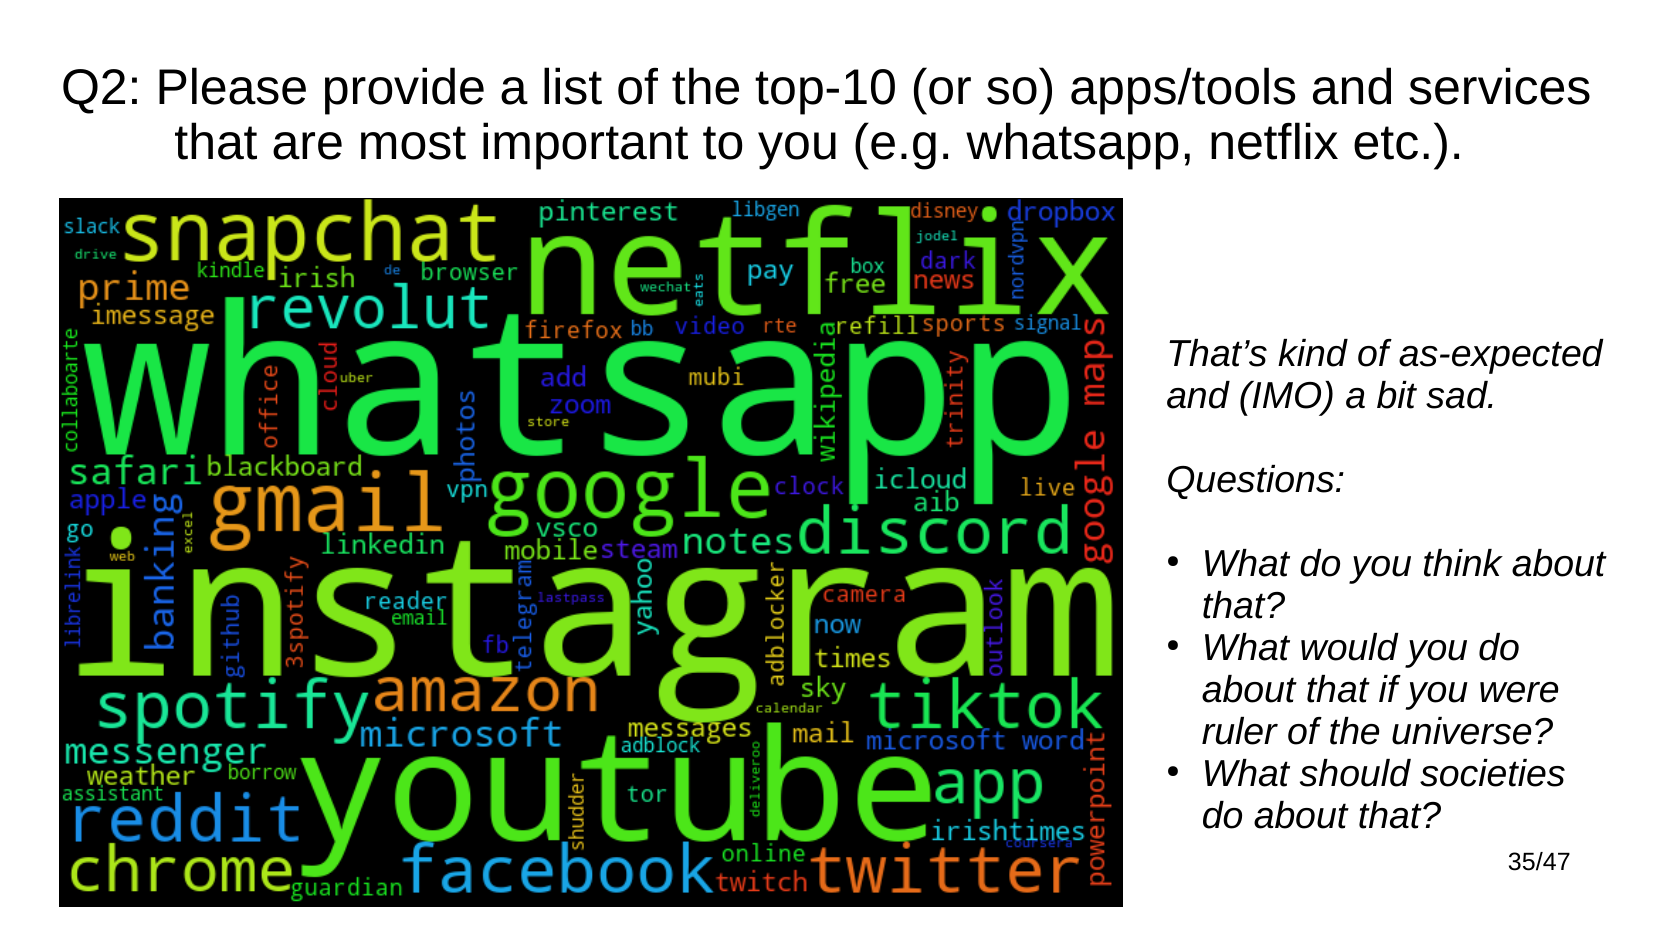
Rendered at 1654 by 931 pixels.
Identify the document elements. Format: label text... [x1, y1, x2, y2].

text_box That’s kind of as-expected and (IMO) a bit sad. Questions: What do you think about that? What would you do about that if you were ruler of the universe? What should societies do about that? [1151, 324, 1625, 886]
title Q2: Please provide a list of the top-10 (or so) apps/tools and services that are most important to you (e.g. whatsapp, netflix etc.). [29, 31, 1625, 199]
picture [59, 198, 1123, 908]
